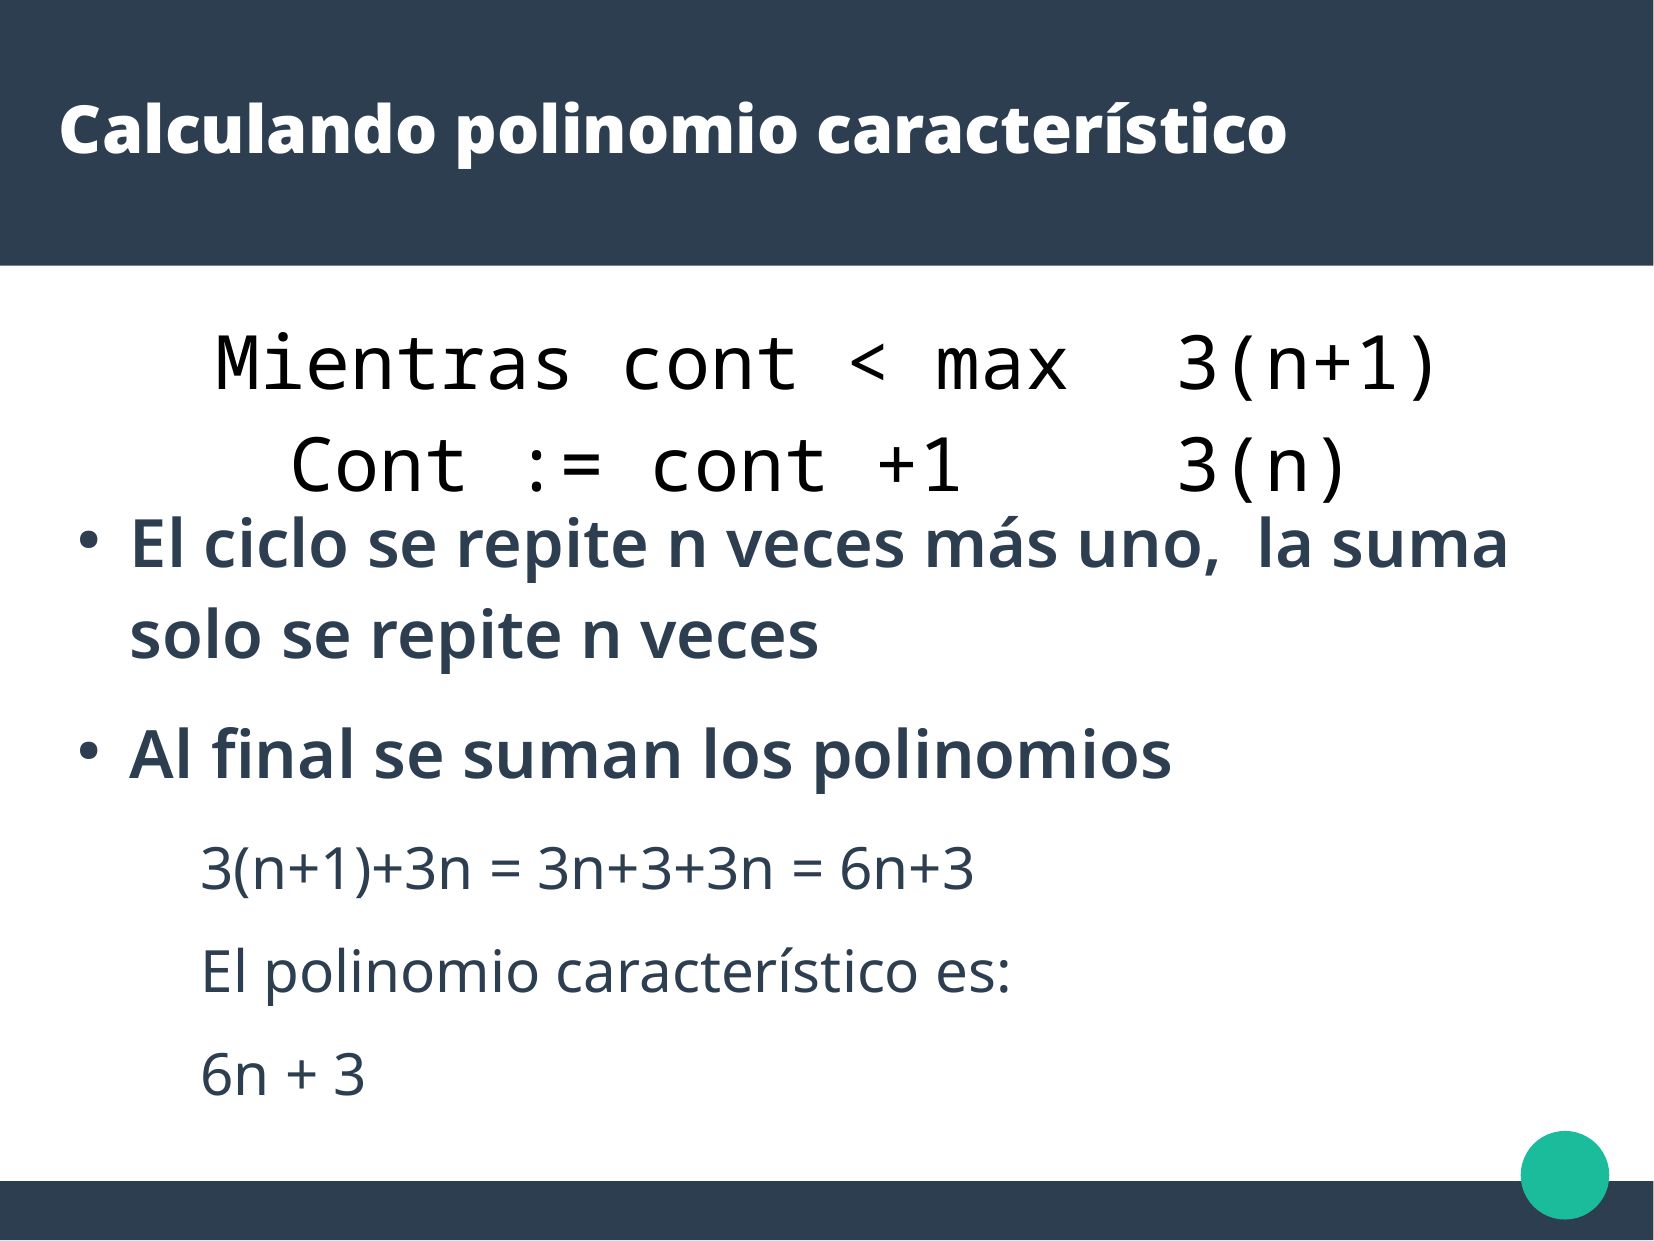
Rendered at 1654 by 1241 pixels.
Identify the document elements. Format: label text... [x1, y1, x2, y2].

title Calculando polinomio característico [59, 49, 1595, 207]
list El ciclo se repite n veces más uno, la suma solo se repite n veces Al final se suman los polinomios 3(n+1)+3n = 3n+3+3n = 6n+3 El polinomio característico es: 6n + 3 [59, 496, 1595, 1152]
text_box Mientras cont < max 3(n+1) Cont := cont +1 3(n) [200, 301, 1461, 467]
